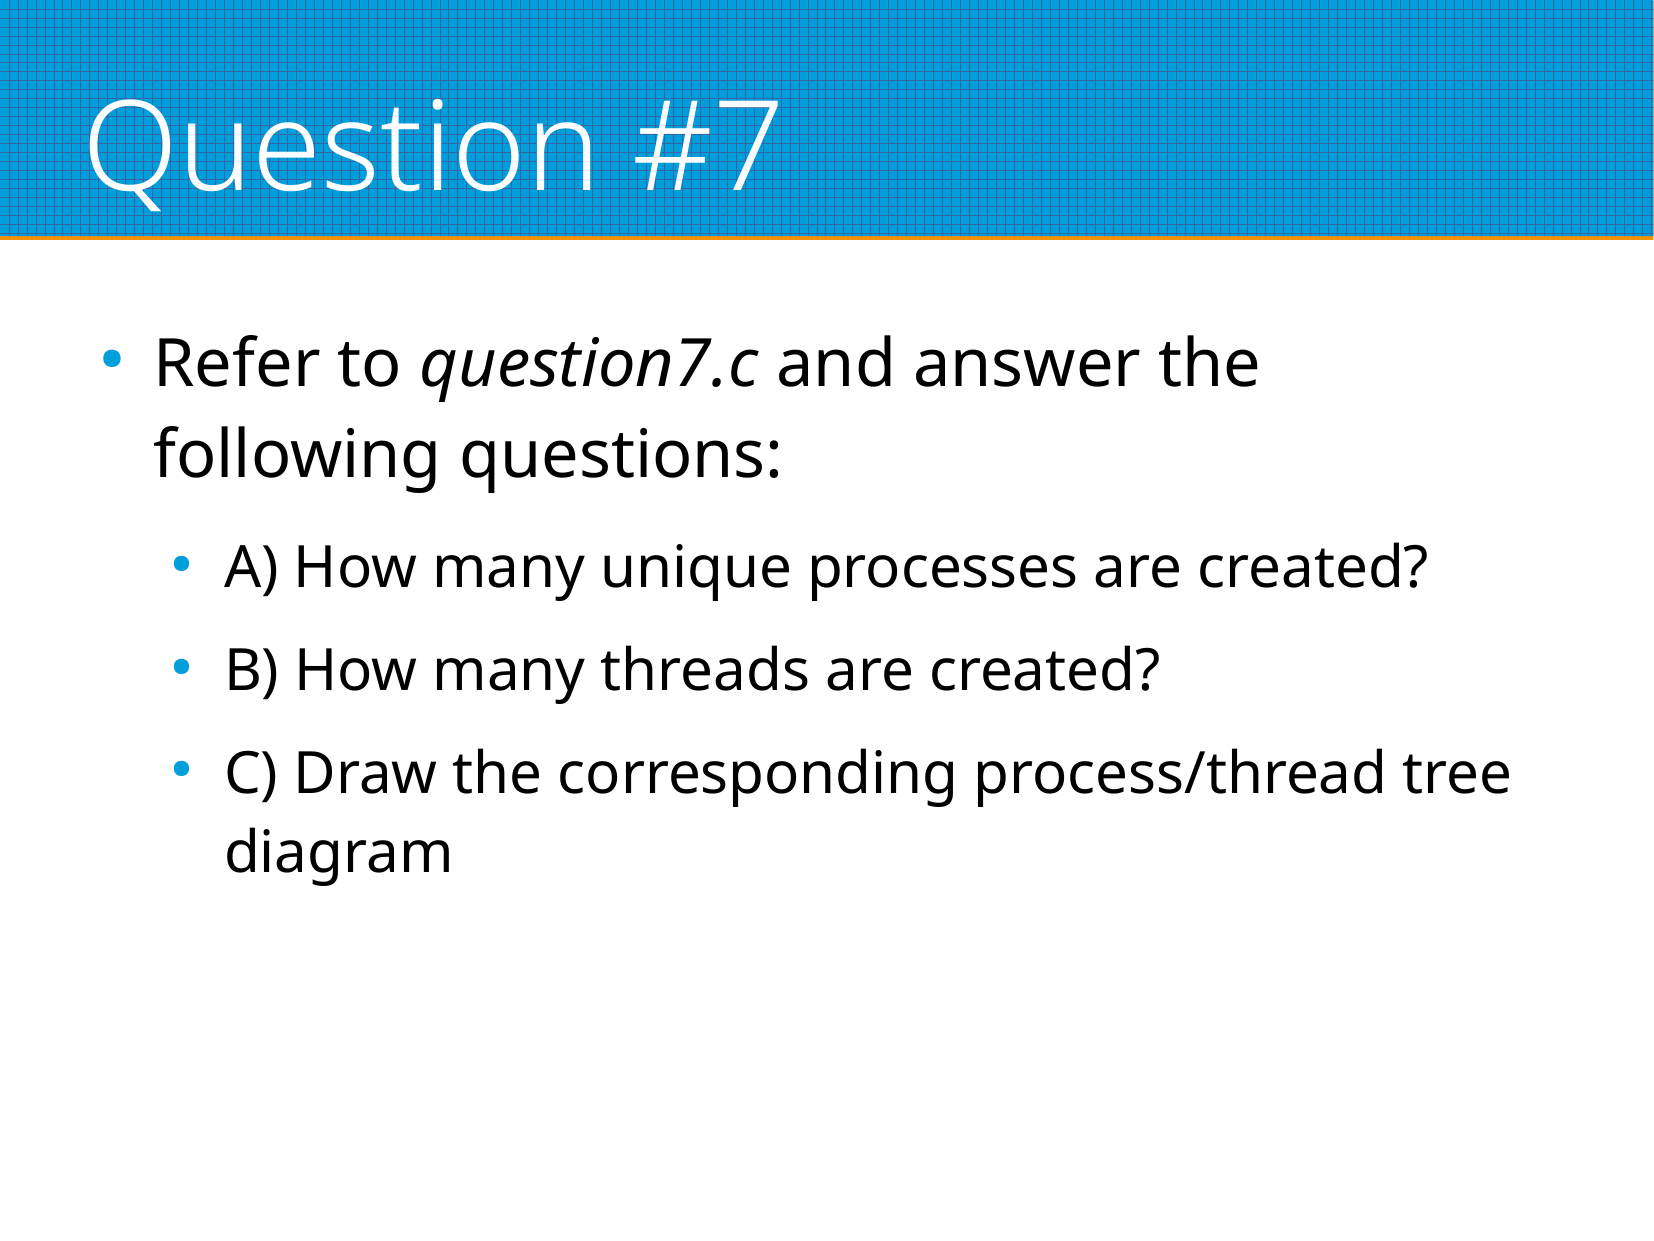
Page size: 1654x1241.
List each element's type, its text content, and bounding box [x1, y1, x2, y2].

list Refer to question7.c and answer the following questions: A) How many unique processes are created? B) How many threads are created? C) Draw the corresponding process/thread tree diagram [82, 314, 1563, 1063]
title Question #7 [82, 19, 1571, 227]
